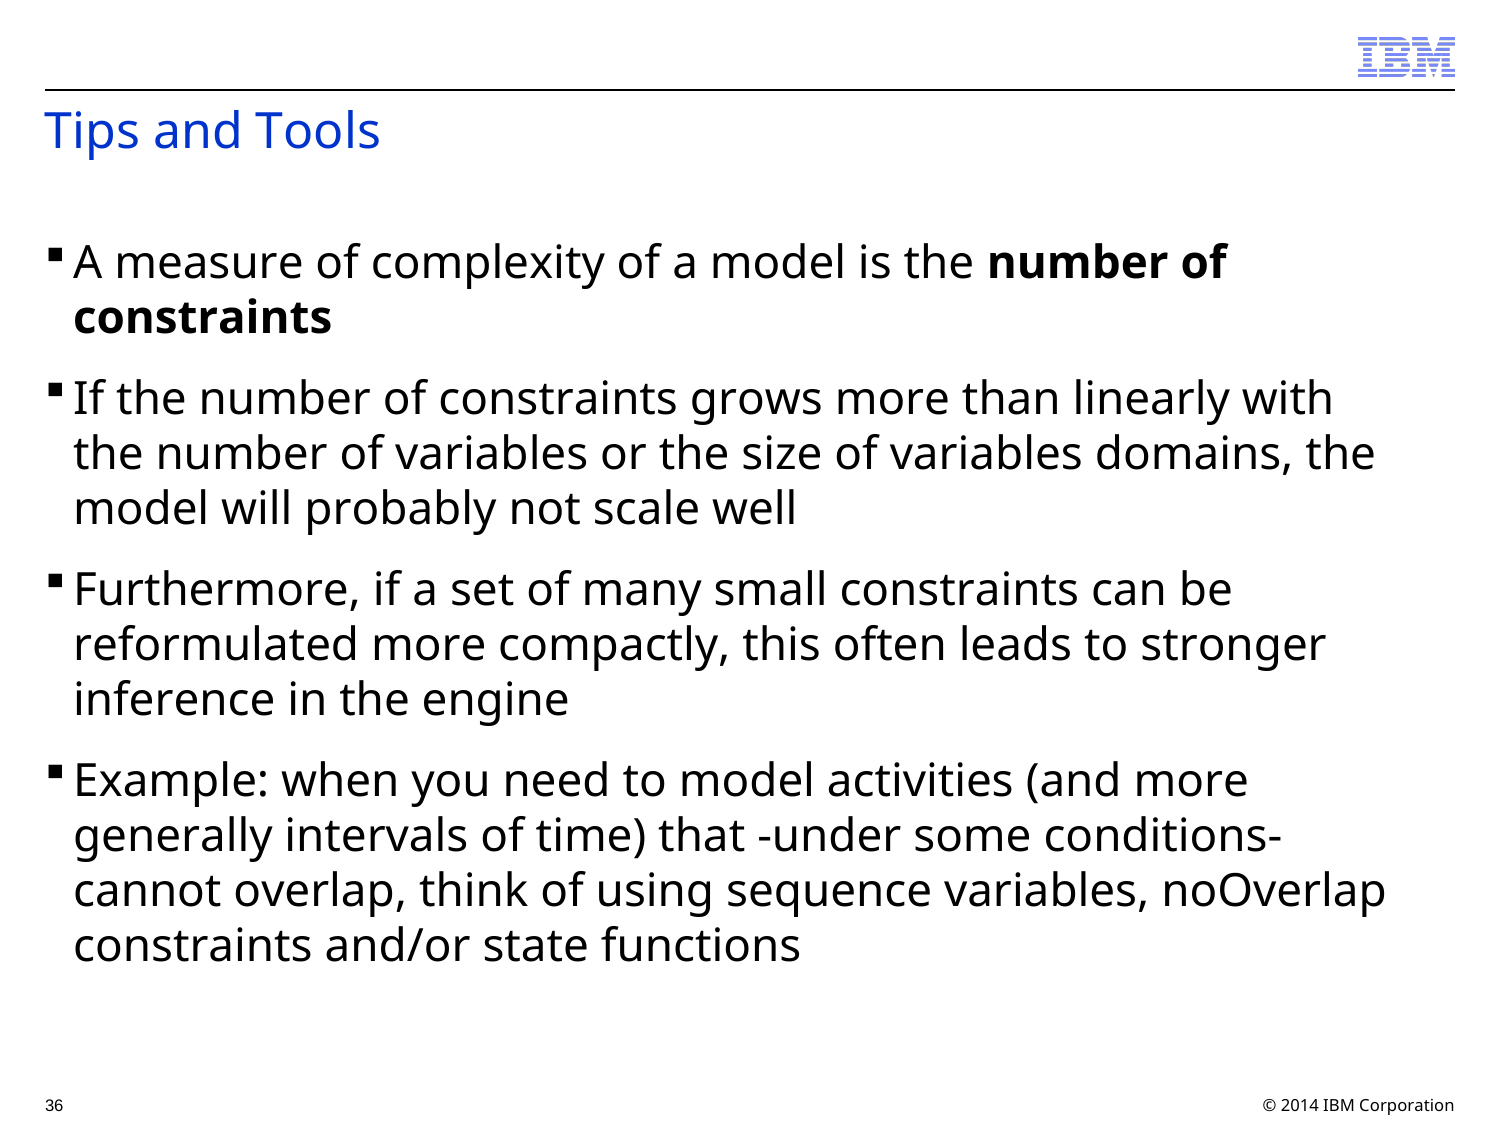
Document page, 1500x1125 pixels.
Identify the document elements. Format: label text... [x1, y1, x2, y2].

list A measure of complexity of a model is the number of constraints If the number of constraints grows more than linearly with the number of variables or the size of variables domains, the model will probably not scale well Furthermore, if a set of many small constraints can be reformulated more compactly, this often leads to stronger inference in the engine Example: when you need to model activities (and more generally intervals of time) that -under some conditions- cannot overlap, think of using sequence variables, noOverlap constraints and/or state functions [29, 224, 1426, 1066]
title Tips and Tools [29, 97, 1500, 203]
picture [1358, 37, 1455, 77]
